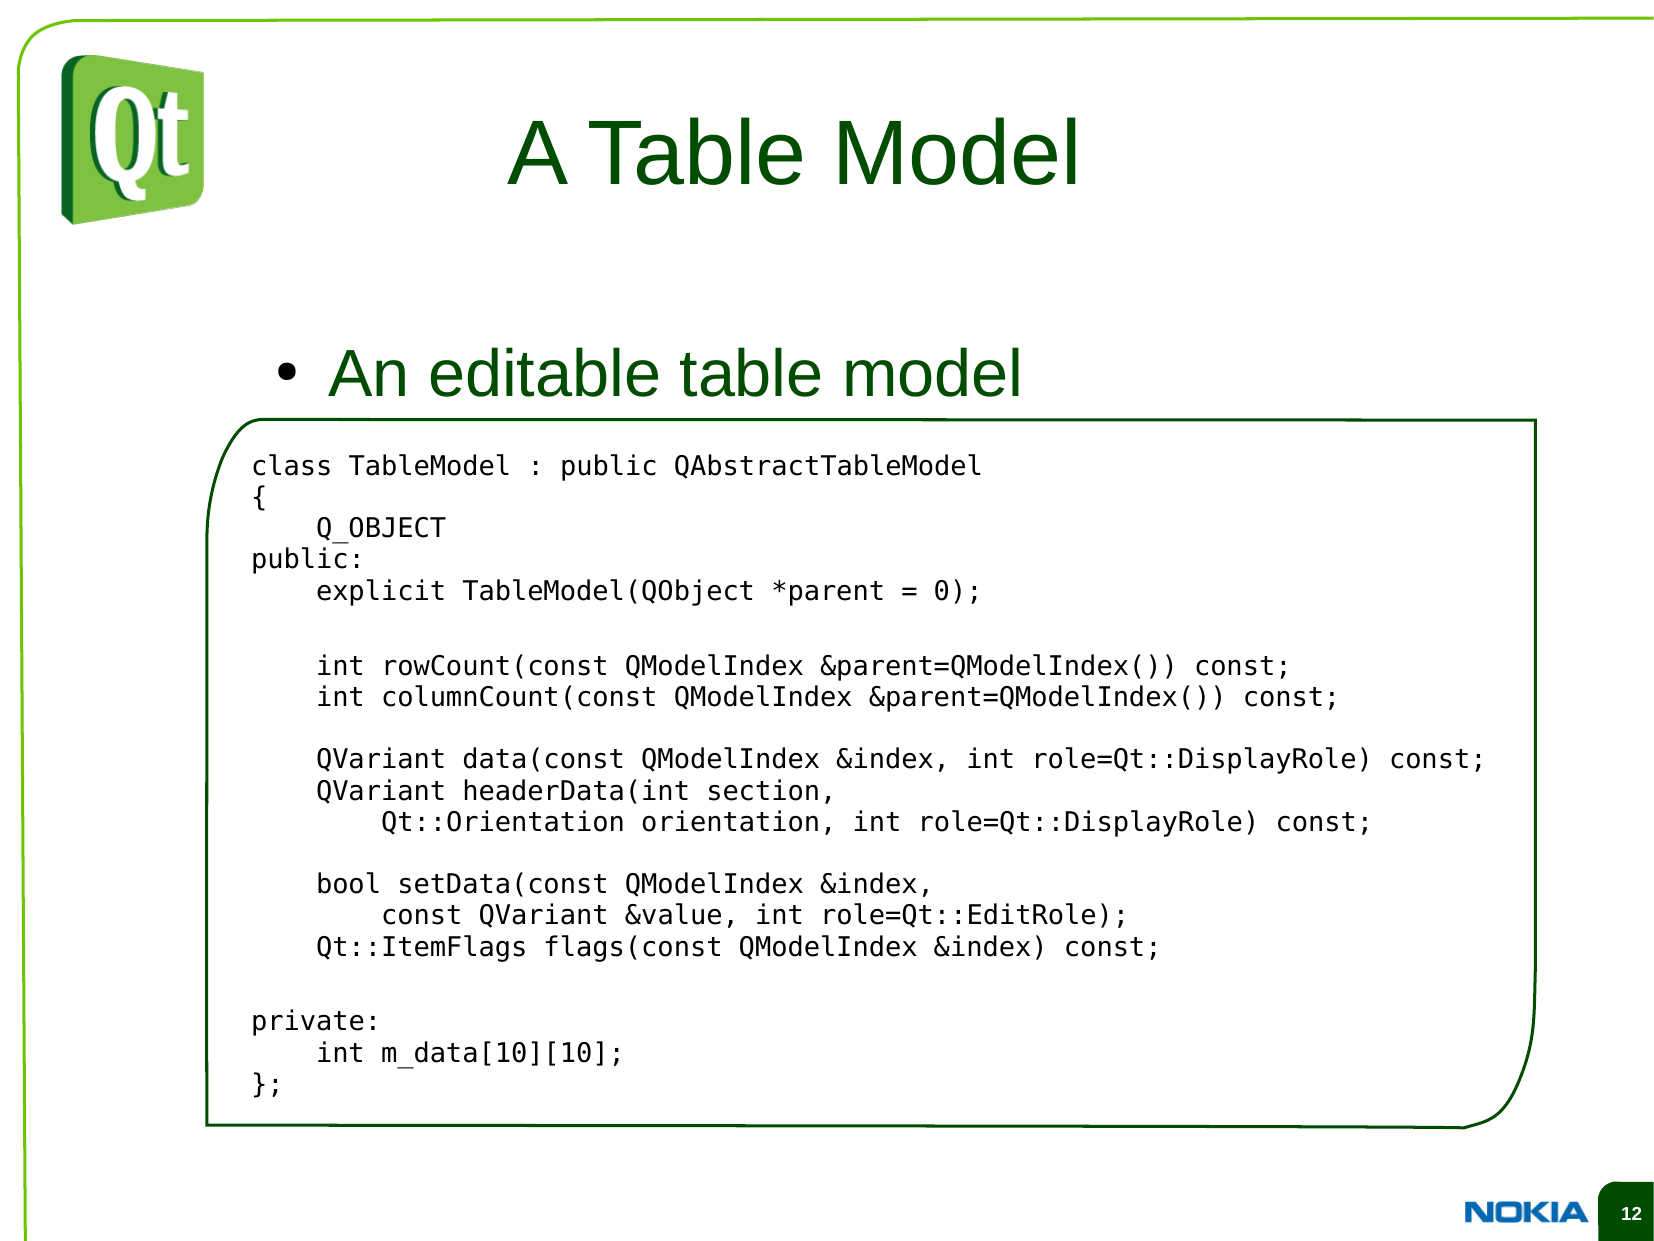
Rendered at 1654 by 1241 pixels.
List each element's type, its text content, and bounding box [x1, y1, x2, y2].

picture [1465, 1201, 1589, 1223]
title A Table Model [257, 56, 1333, 250]
list An editable table model [257, 336, 1577, 1156]
list An editable table model [257, 421, 1533, 1037]
list An editable table model [257, 1120, 1481, 1126]
text_box class TableModel : public QAbstractTableModel { Q_OBJECT public: explicit TableModel(QObject *parent = 0); int rowCount(const QModelIndex &parent=QModelIndex()) const; int columnCount(const QModelIndex &parent=QModelIndex()) const; QVariant data(const QModelIndex &index, int role=Qt::DisplayRole) const; QVariant headerData(int section, Qt::Orientation orientation, int role=Qt::DisplayRole) const; bool setData(const QModelIndex &index, const QVariant &value, int role=Qt::EditRole); Qt::ItemFlags flags(const QModelIndex &index) const; private: int m_data[10][10]; }; [236, 442, 1529, 1120]
picture [61, 55, 204, 225]
